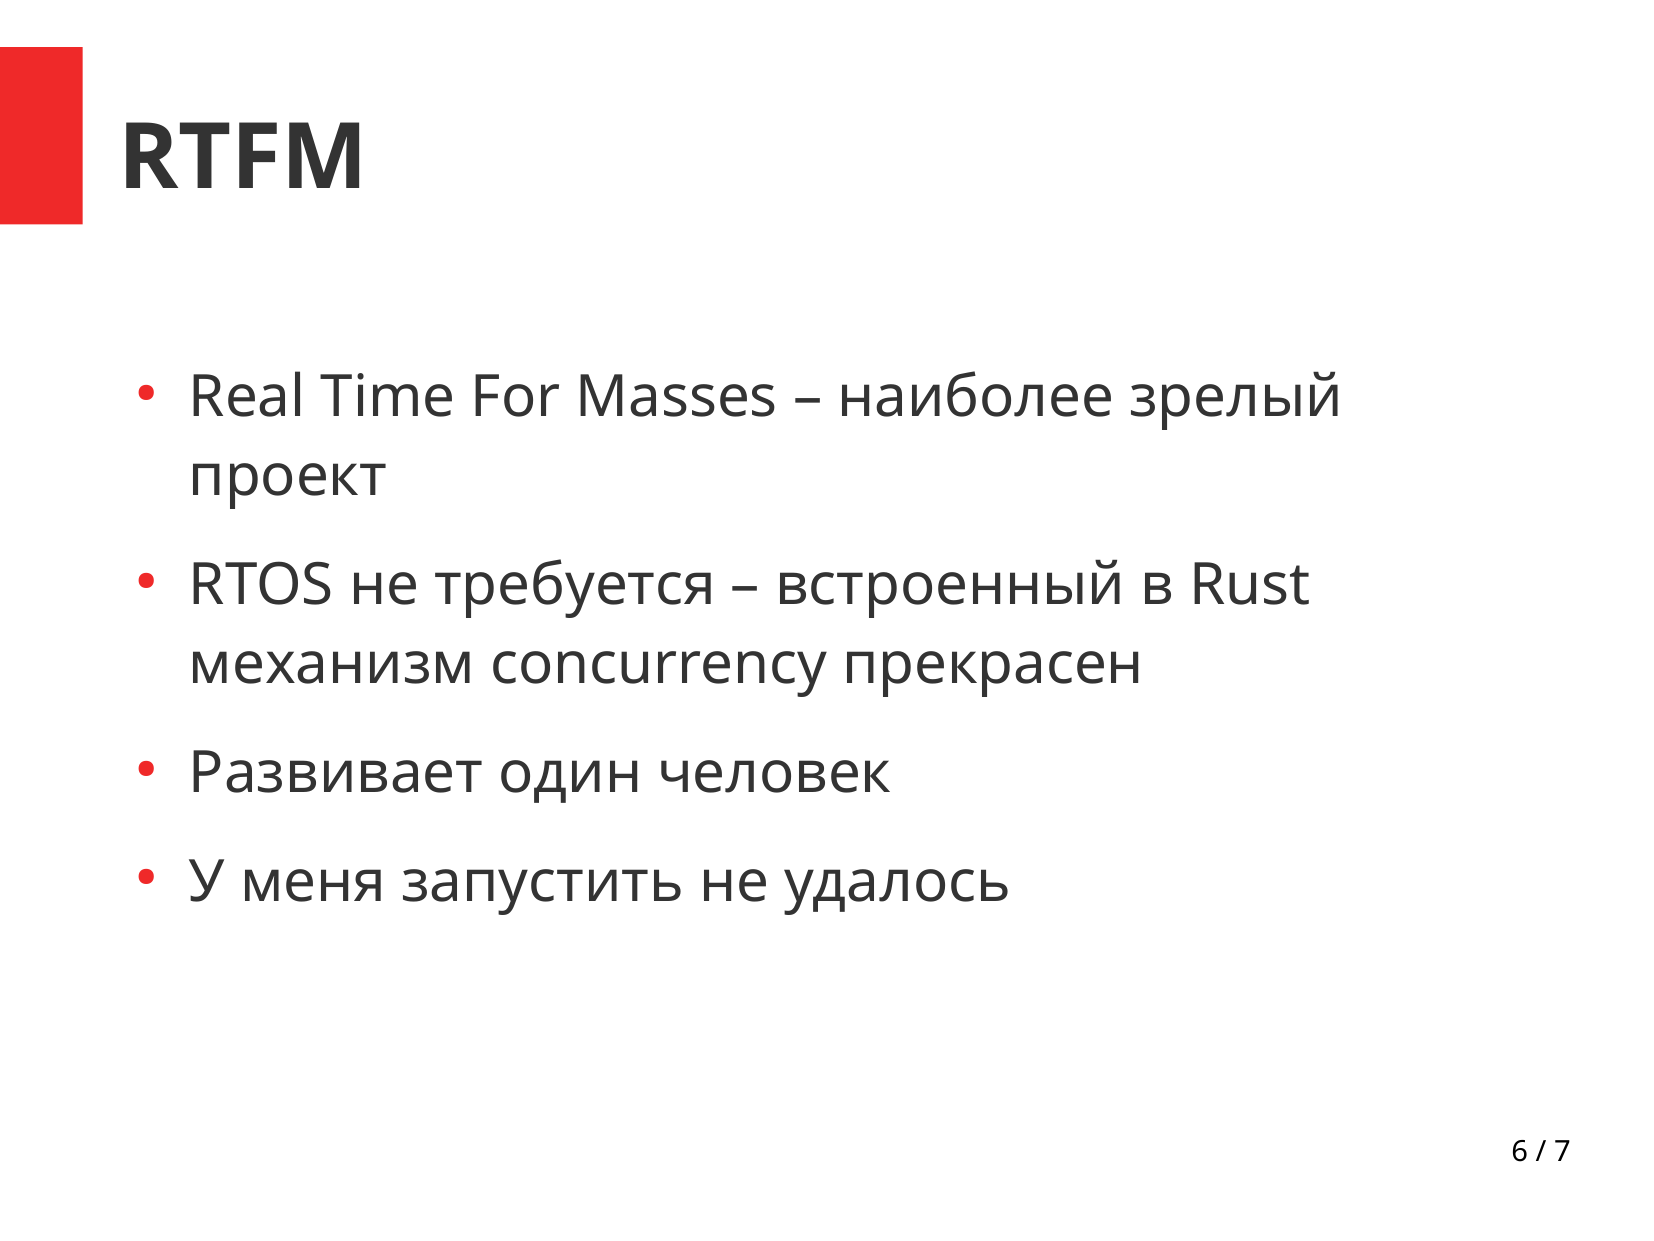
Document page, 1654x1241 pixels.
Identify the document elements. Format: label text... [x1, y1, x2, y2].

list Real Time For Masses – наиболее зрелый проект RTOS не требуется – встроенный в Rust механизм concurrency прекрасен Развивает один человек У меня запустить не удалось [118, 354, 1536, 1074]
title RTFM [118, 49, 1571, 257]
